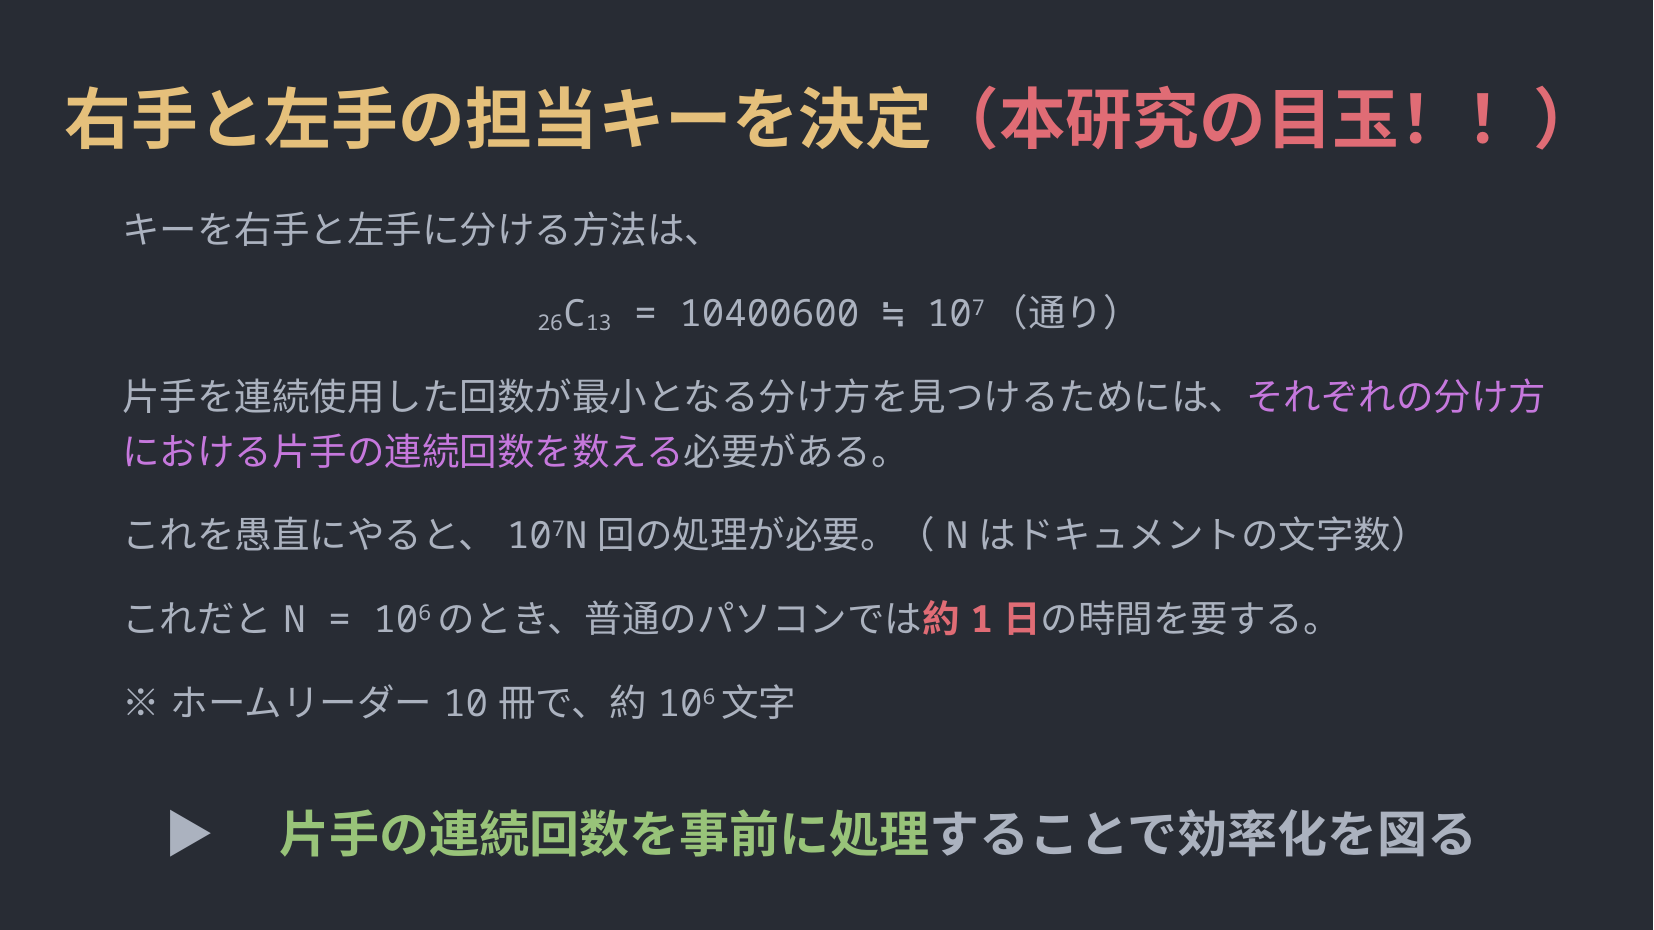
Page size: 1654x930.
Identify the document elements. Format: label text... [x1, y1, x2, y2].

text_box ▶ 片手の連続回数を事前に処理することで効率化を図る [150, 788, 1501, 875]
title 右手と左手の担当キーを決定（本研究の目玉！！） [51, 17, 1600, 212]
text_box キーを右手と左手に分ける方法は、 26C13 = 10400600 ≒ 107（通り） 片手を連続使用した回数が最小となる分け方を見つけるためには、それぞれの分け方における片手の連続回数を数える必要がある。 これを愚直にやると、107N回の処理が必要。（Nはドキュメントの文字数） これだとN = 106のとき、普通のパソコンでは約1日の時間を要する。 ※ホームリーダー10冊で、約106文字 [107, 192, 1571, 788]
